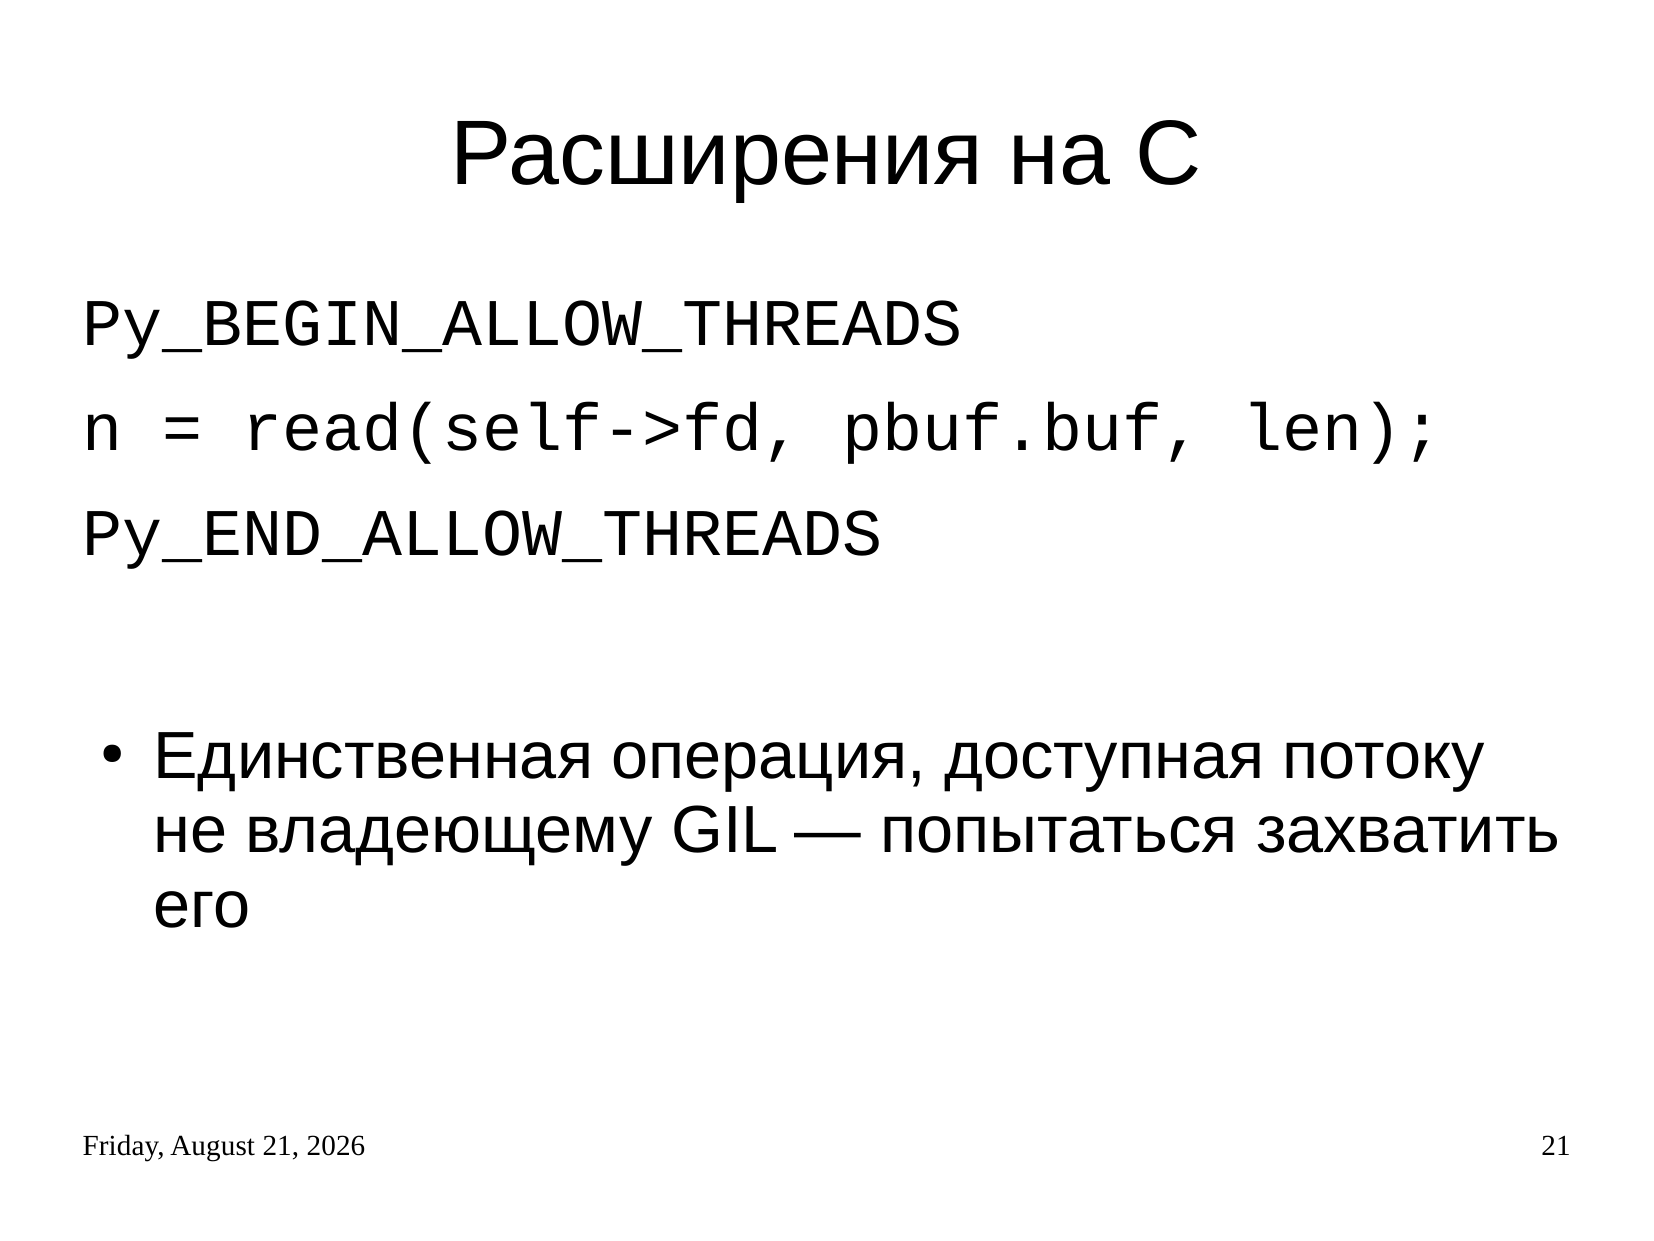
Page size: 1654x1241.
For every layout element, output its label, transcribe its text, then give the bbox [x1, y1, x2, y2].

list Единственная операция, доступная потоку не владеющему GIL — попытаться захватить его [82, 717, 1571, 1109]
title Расширения на C [82, 49, 1571, 257]
list Py_BEGIN_ALLOW_THREADS n = read(self->fd, pbuf.buf, len); Py_END_ALLOW_THREADS [82, 290, 1571, 681]
